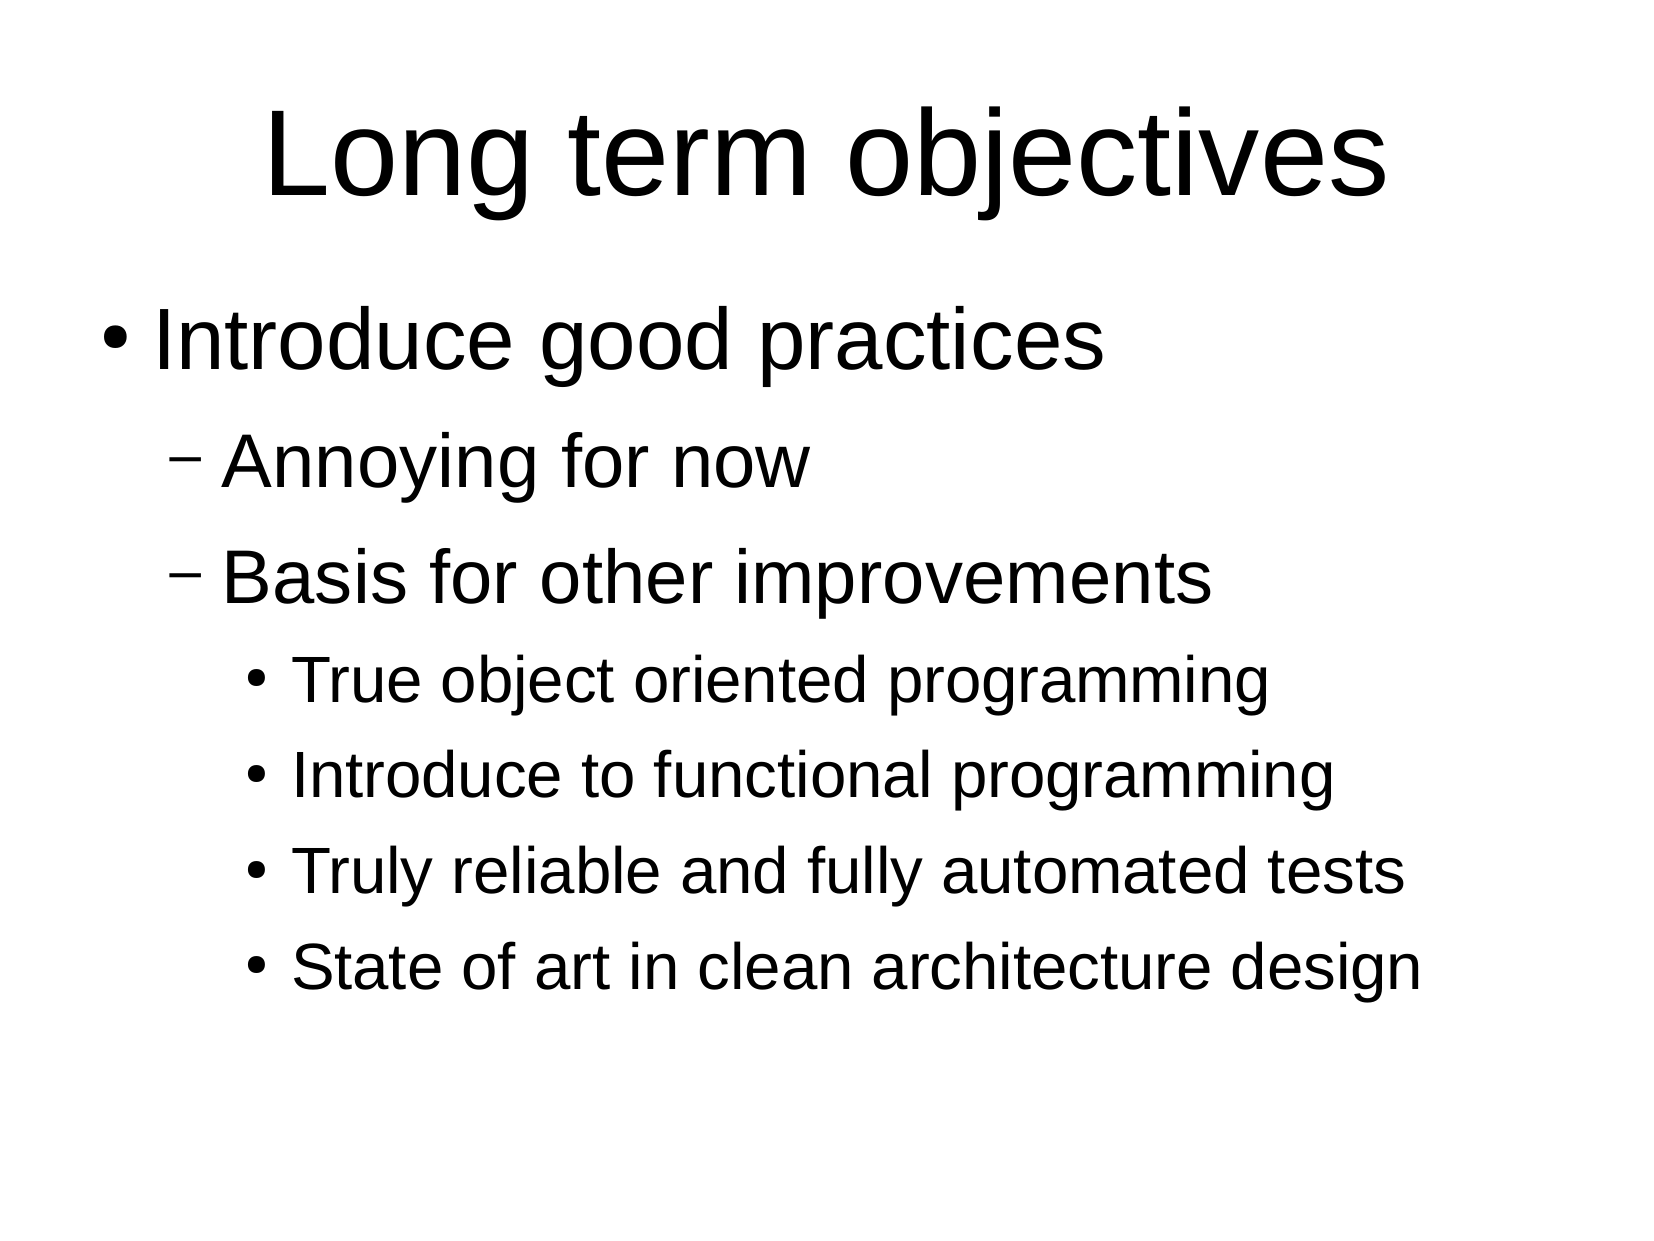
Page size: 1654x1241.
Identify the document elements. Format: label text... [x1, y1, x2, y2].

title Long term objectives [82, 49, 1571, 257]
list Introduce good practices Annoying for now Basis for other improvements True object oriented programming Introduce to functional programming Truly reliable and fully automated tests State of art in clean architecture design [82, 290, 1571, 1010]
